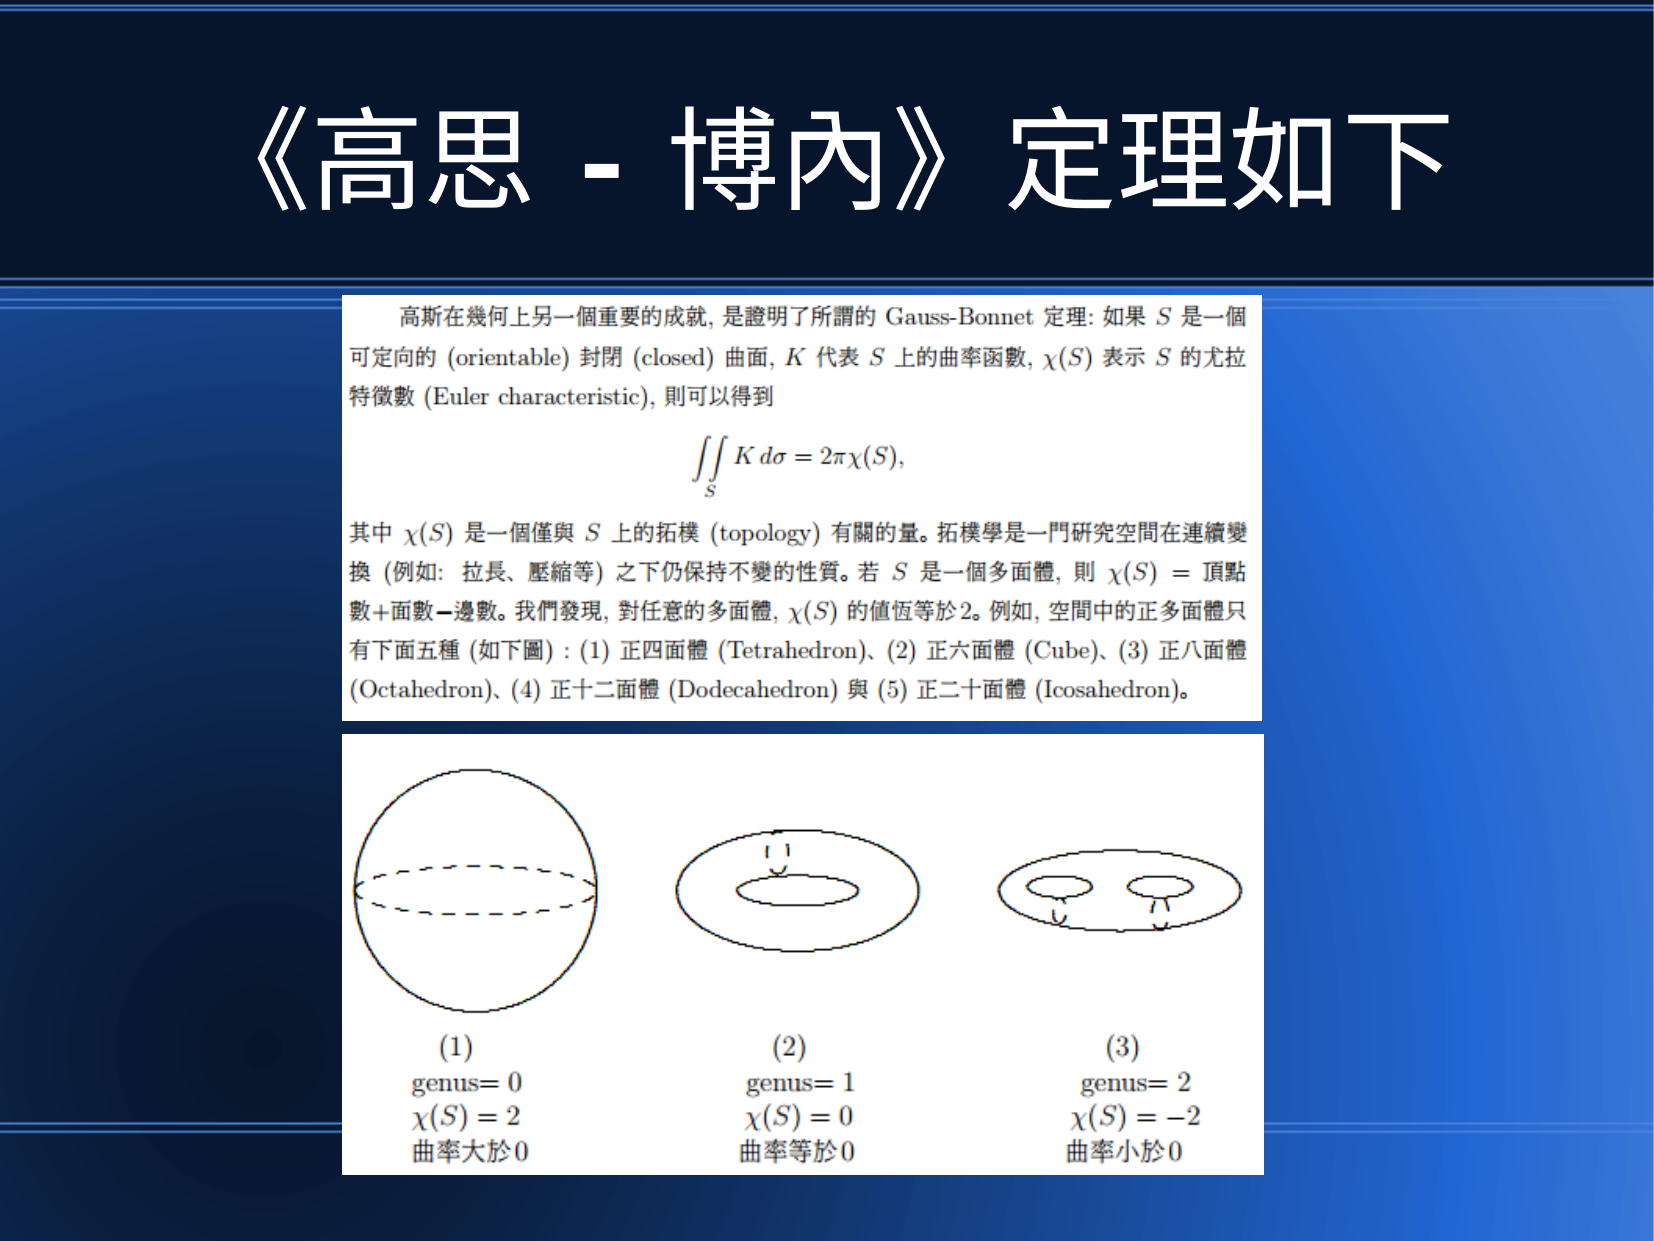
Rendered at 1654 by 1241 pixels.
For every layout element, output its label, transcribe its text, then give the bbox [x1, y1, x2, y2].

title 《高思-博內》定理如下 [82, 49, 1571, 257]
picture [0, 0, 1654, 1241]
